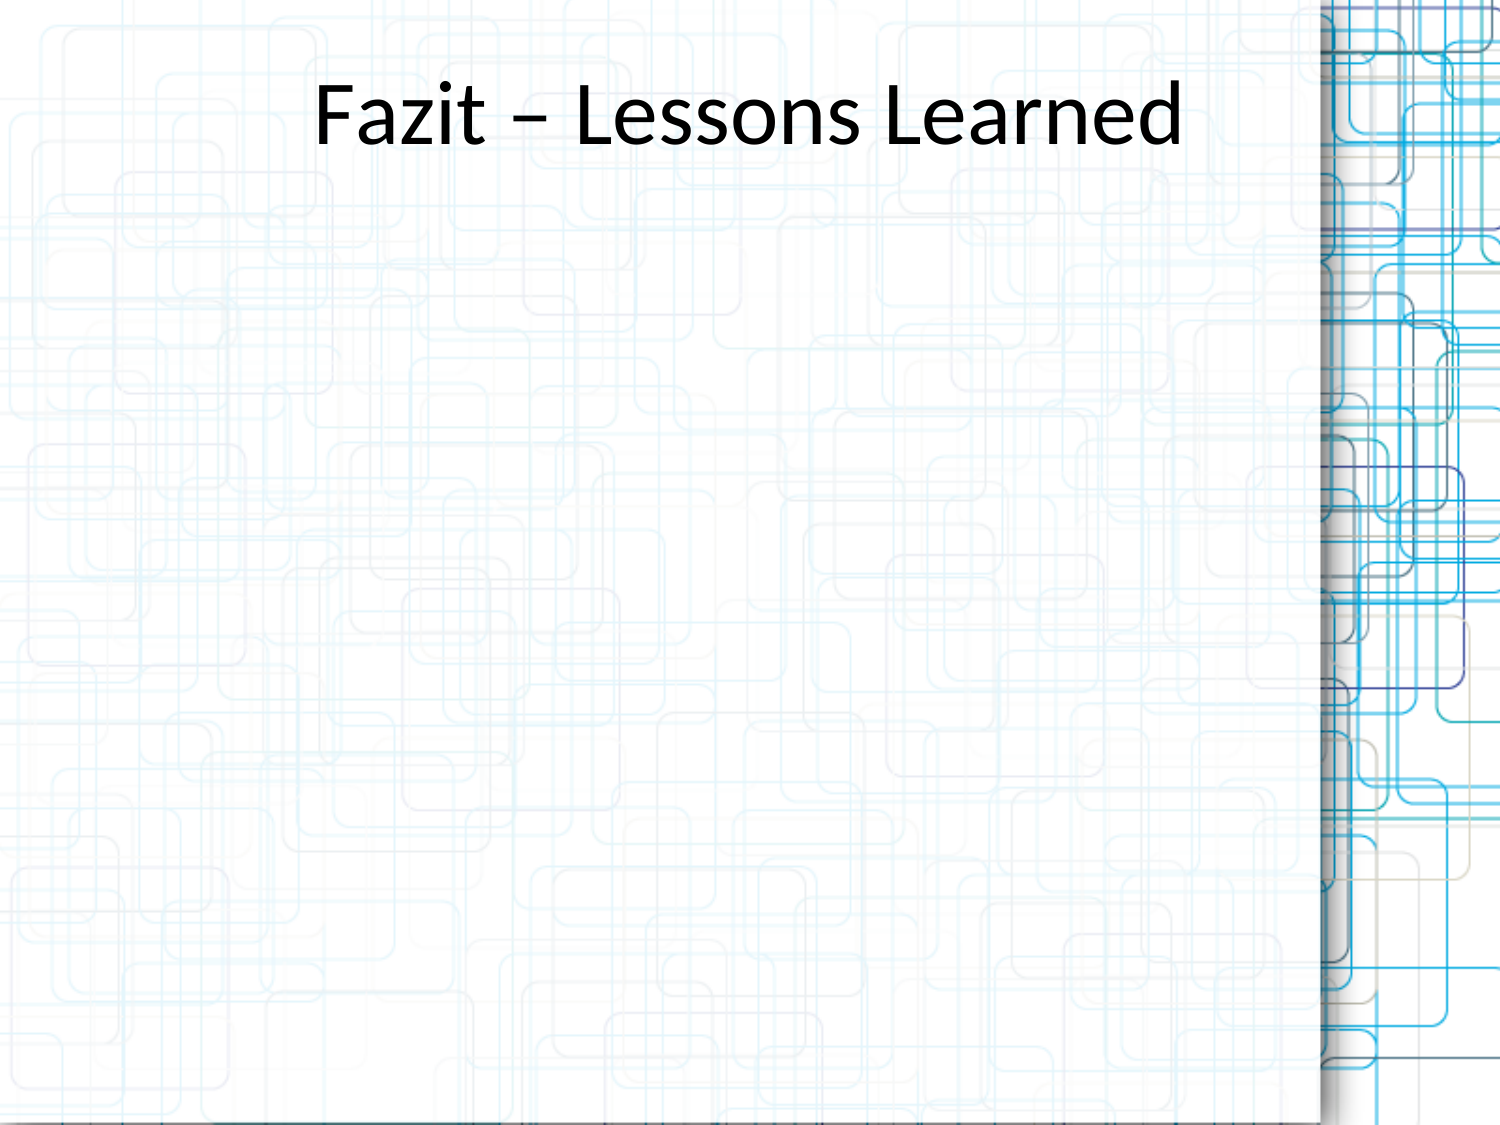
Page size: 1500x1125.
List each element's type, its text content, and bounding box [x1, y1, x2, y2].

title Fazit – Lessons Learned [75, 45, 1425, 233]
list [75, 262, 1425, 1005]
